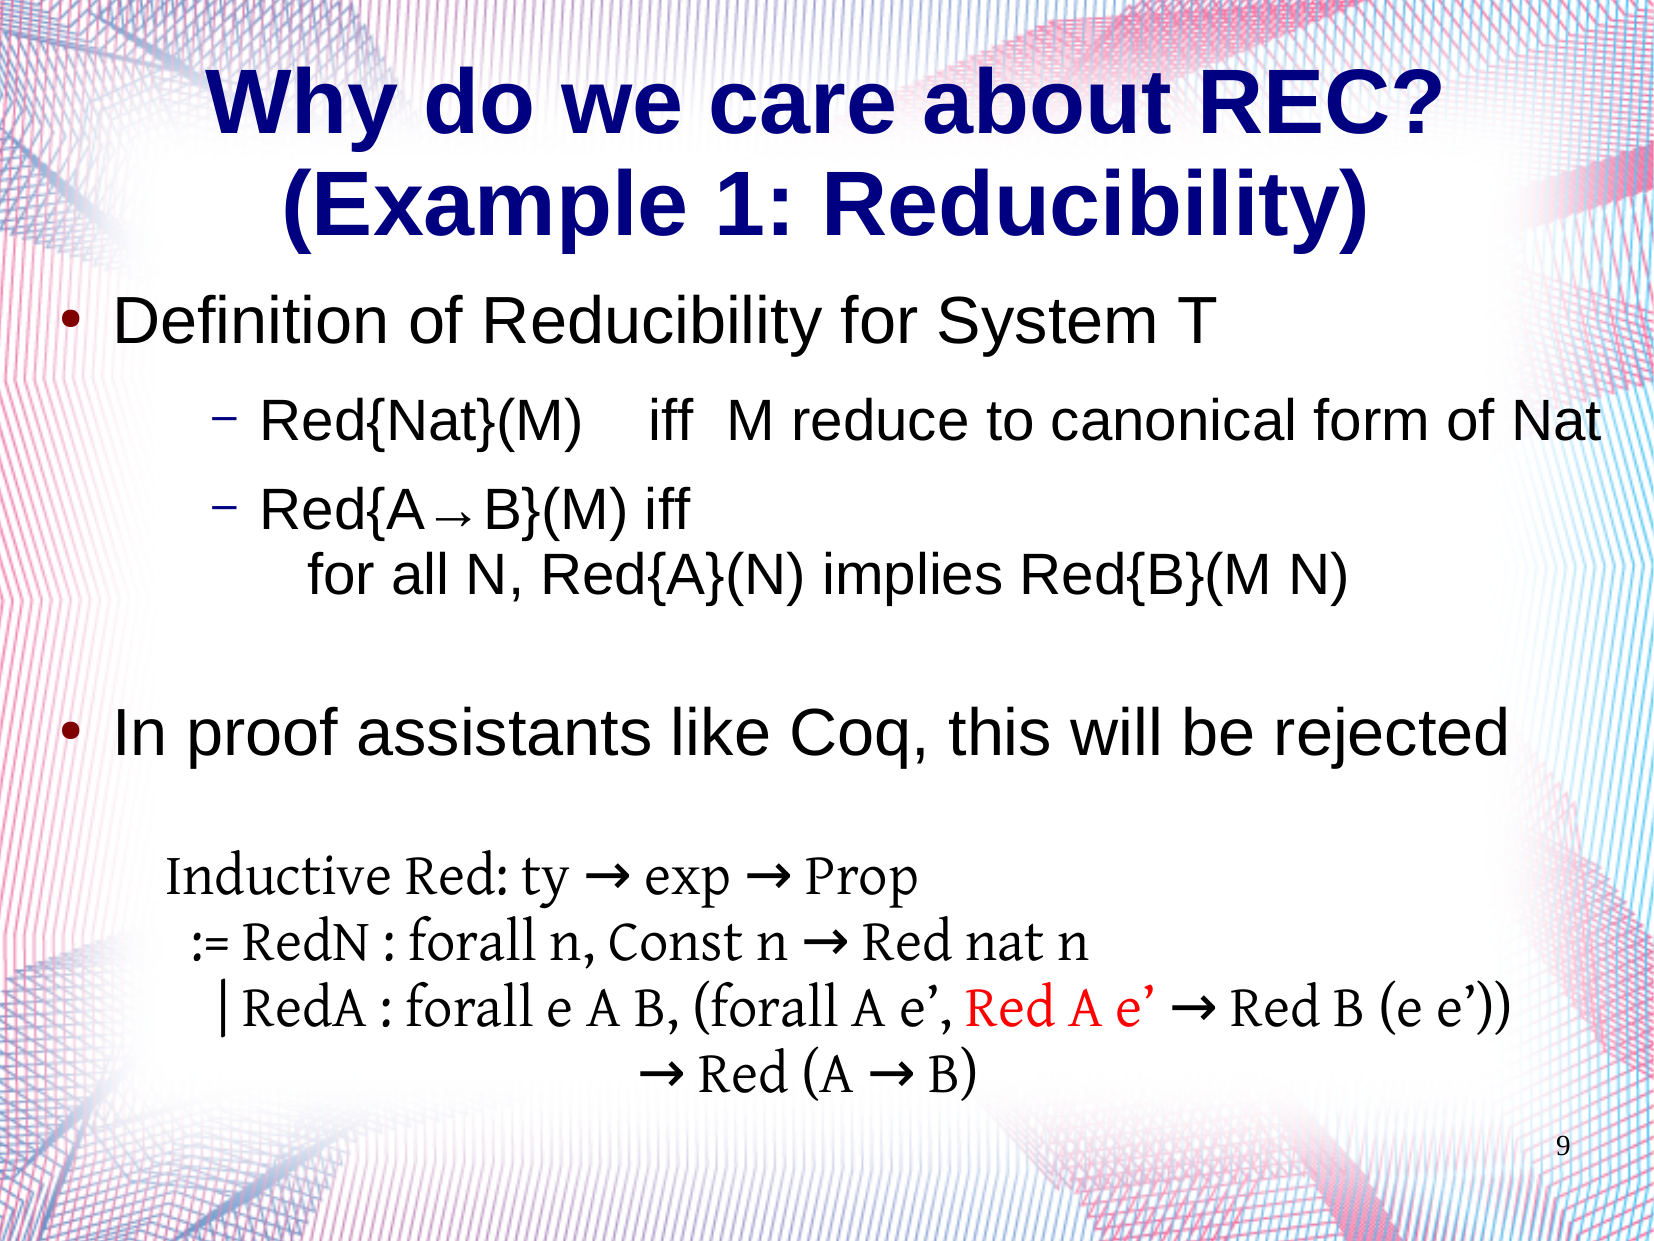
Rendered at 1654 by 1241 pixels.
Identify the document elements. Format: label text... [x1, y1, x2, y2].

title Why do we care about REC? (Example 1: Reducibility) [82, 49, 1571, 257]
list Definition of Reducibility for System T Red{Nat}(M) iff M reduce to canonical form of Nat Red{A→B}(M) iff for all N, Red{A}(N) implies Red{B}(M N) In proof assistants like Coq, this will be rejected Inductive Red: ty → exp → Prop := RedN : forall n, Const n → Red nat n | RedA : forall e A B, (forall A e’, Red A e’ → Red B (e e’)) → Red (A → B) [23, 283, 1607, 1109]
picture [0, 0, 1654, 1241]
